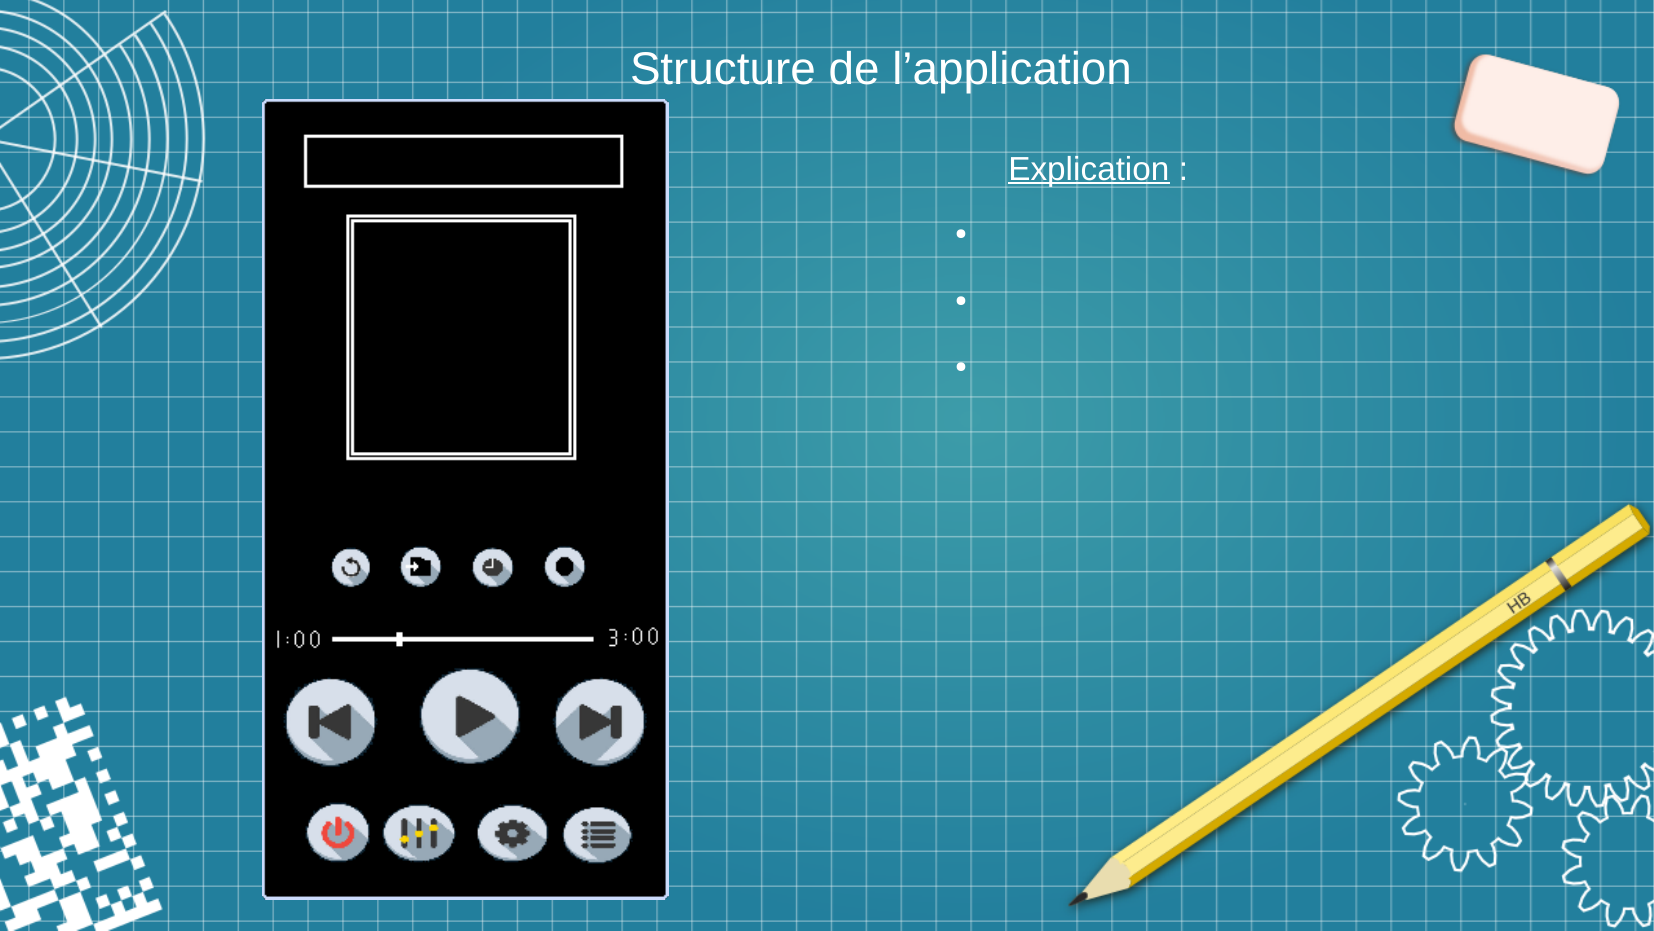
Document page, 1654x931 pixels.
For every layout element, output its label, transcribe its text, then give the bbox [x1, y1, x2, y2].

list Explication : [937, 150, 1654, 805]
title Structure de l’application [375, 25, 1388, 113]
picture [0, 0, 1654, 931]
